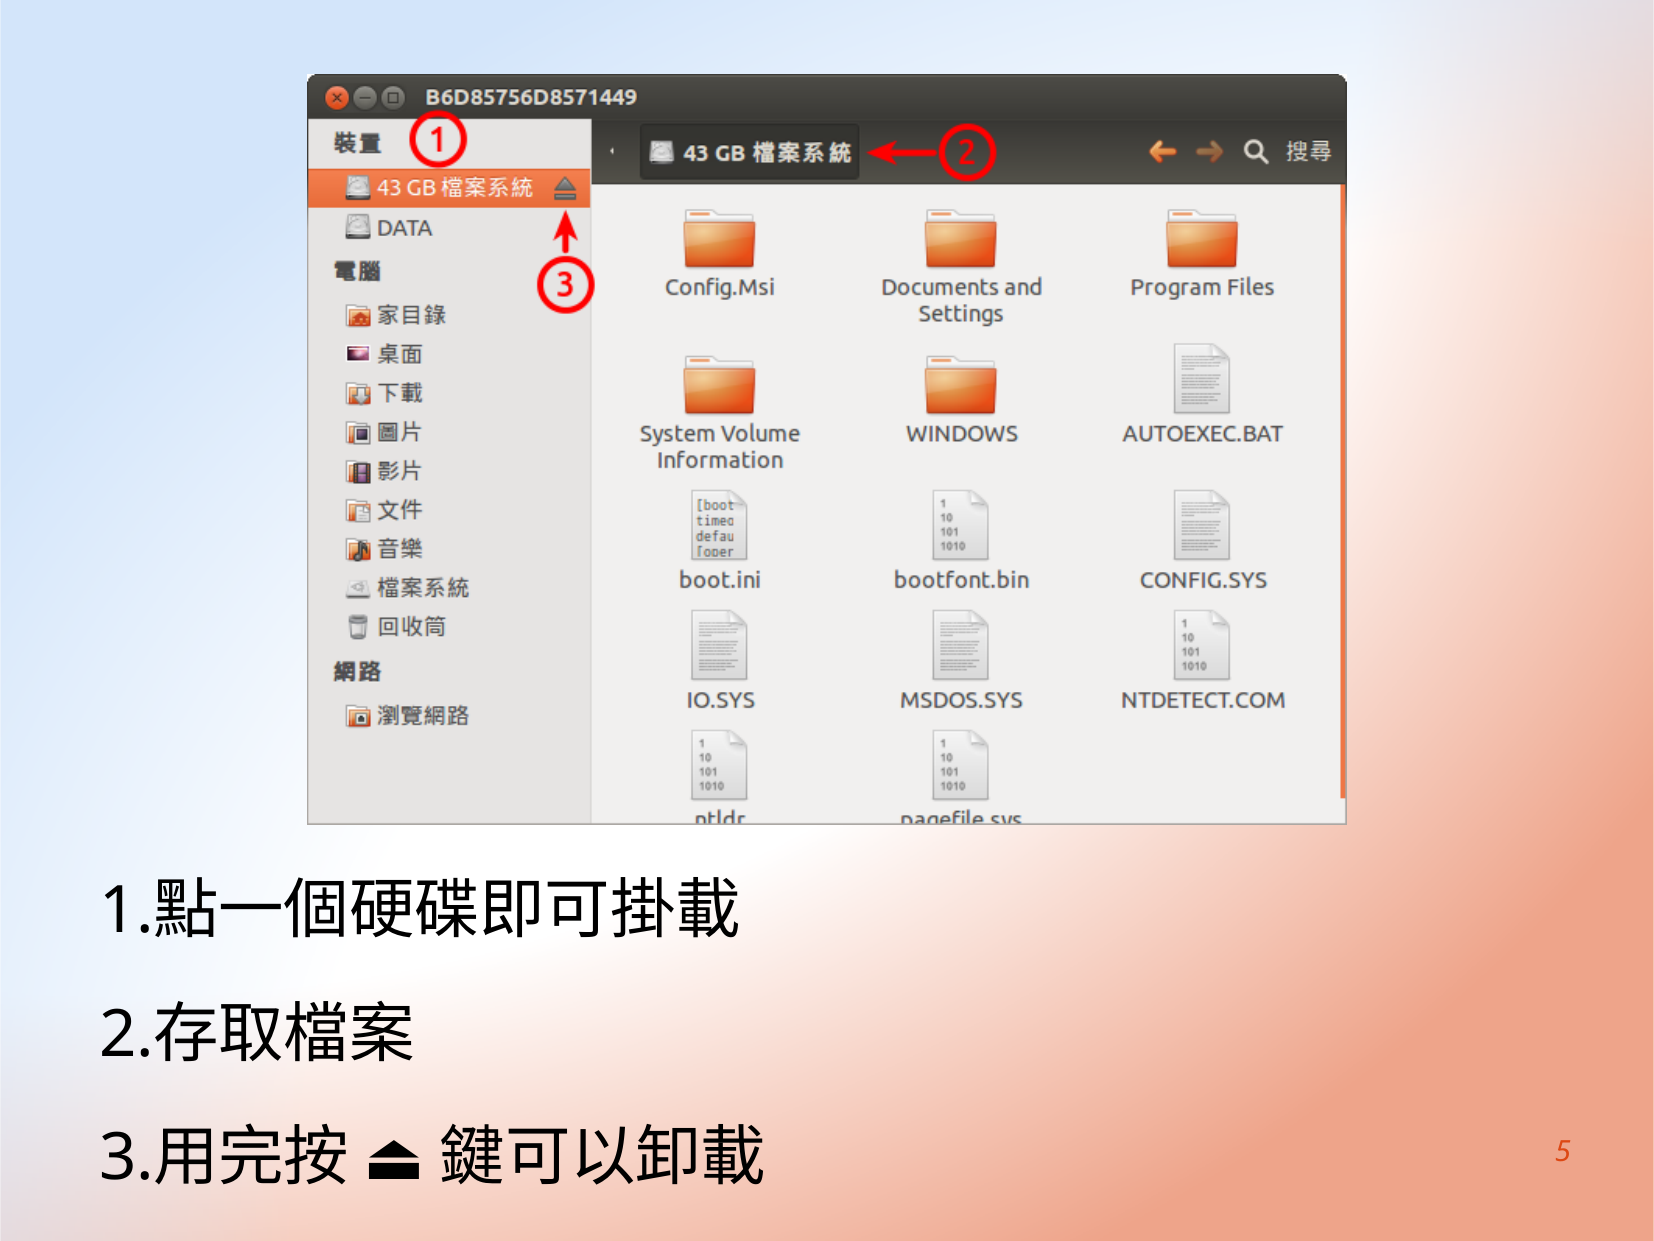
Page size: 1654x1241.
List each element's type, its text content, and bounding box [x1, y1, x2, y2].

list 點一個硬碟即可掛載 存取檔案 用完按 ⏏ 鍵可以卸載 [82, 857, 1571, 1201]
picture [0, 0, 1654, 1241]
